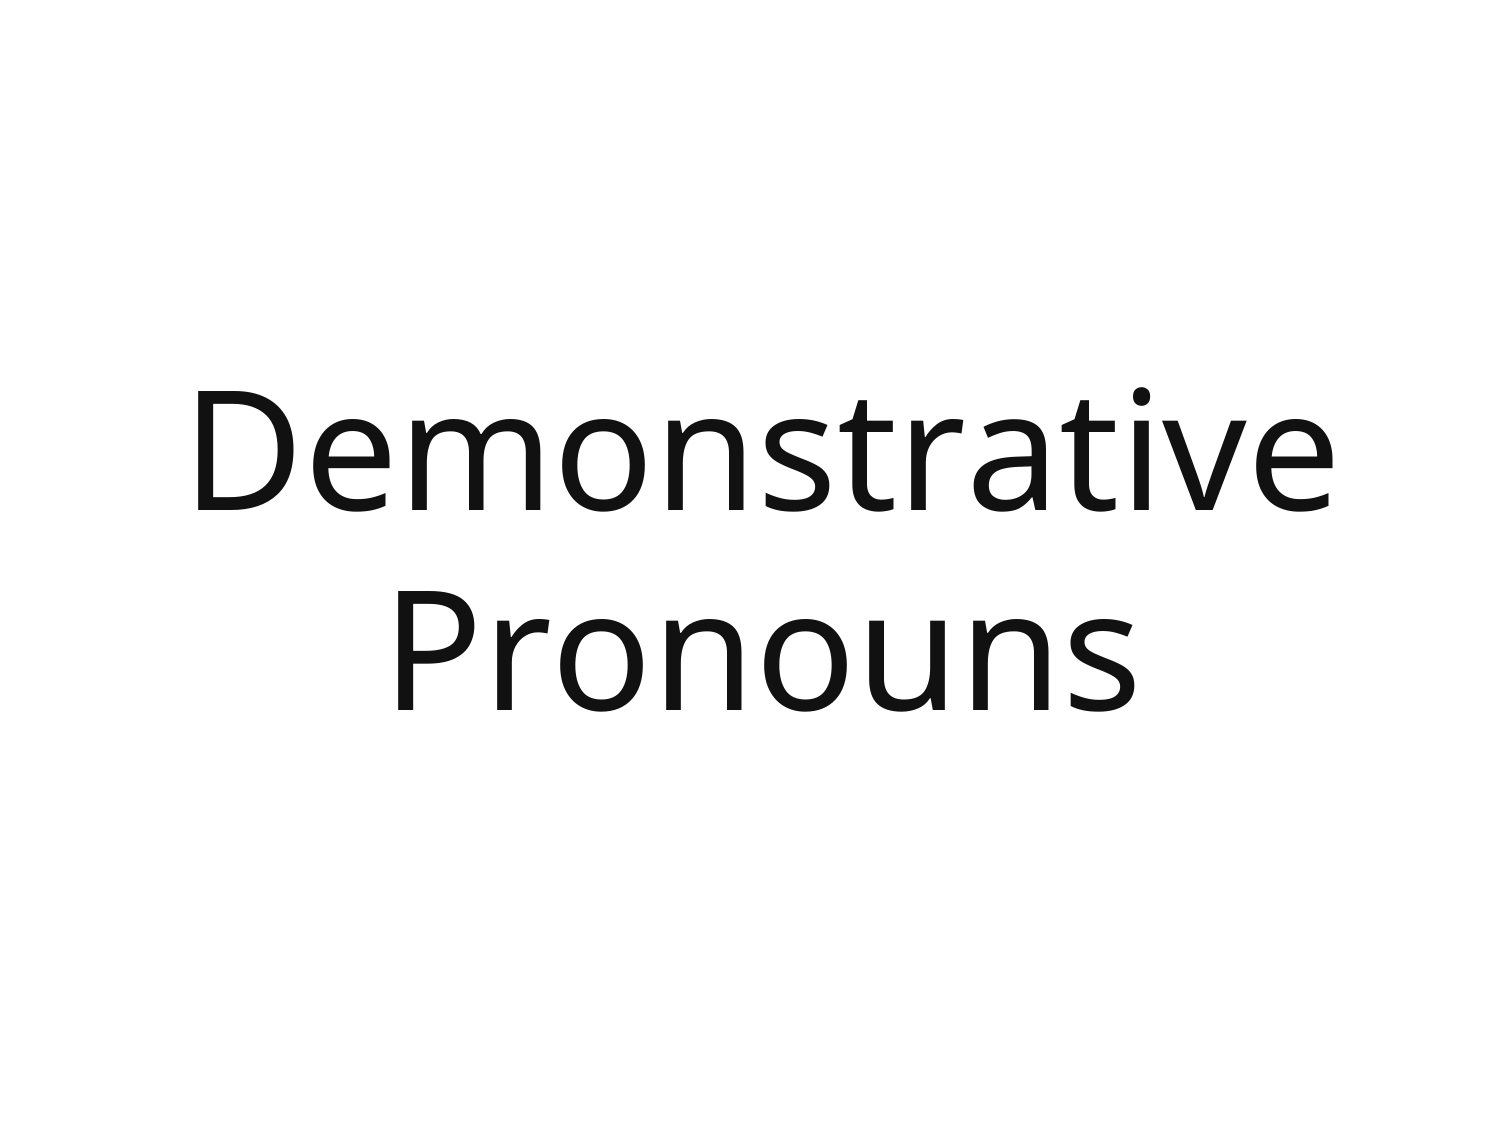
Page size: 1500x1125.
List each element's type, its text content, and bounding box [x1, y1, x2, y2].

text_box Demonstrative Pronouns [125, 312, 1401, 775]
